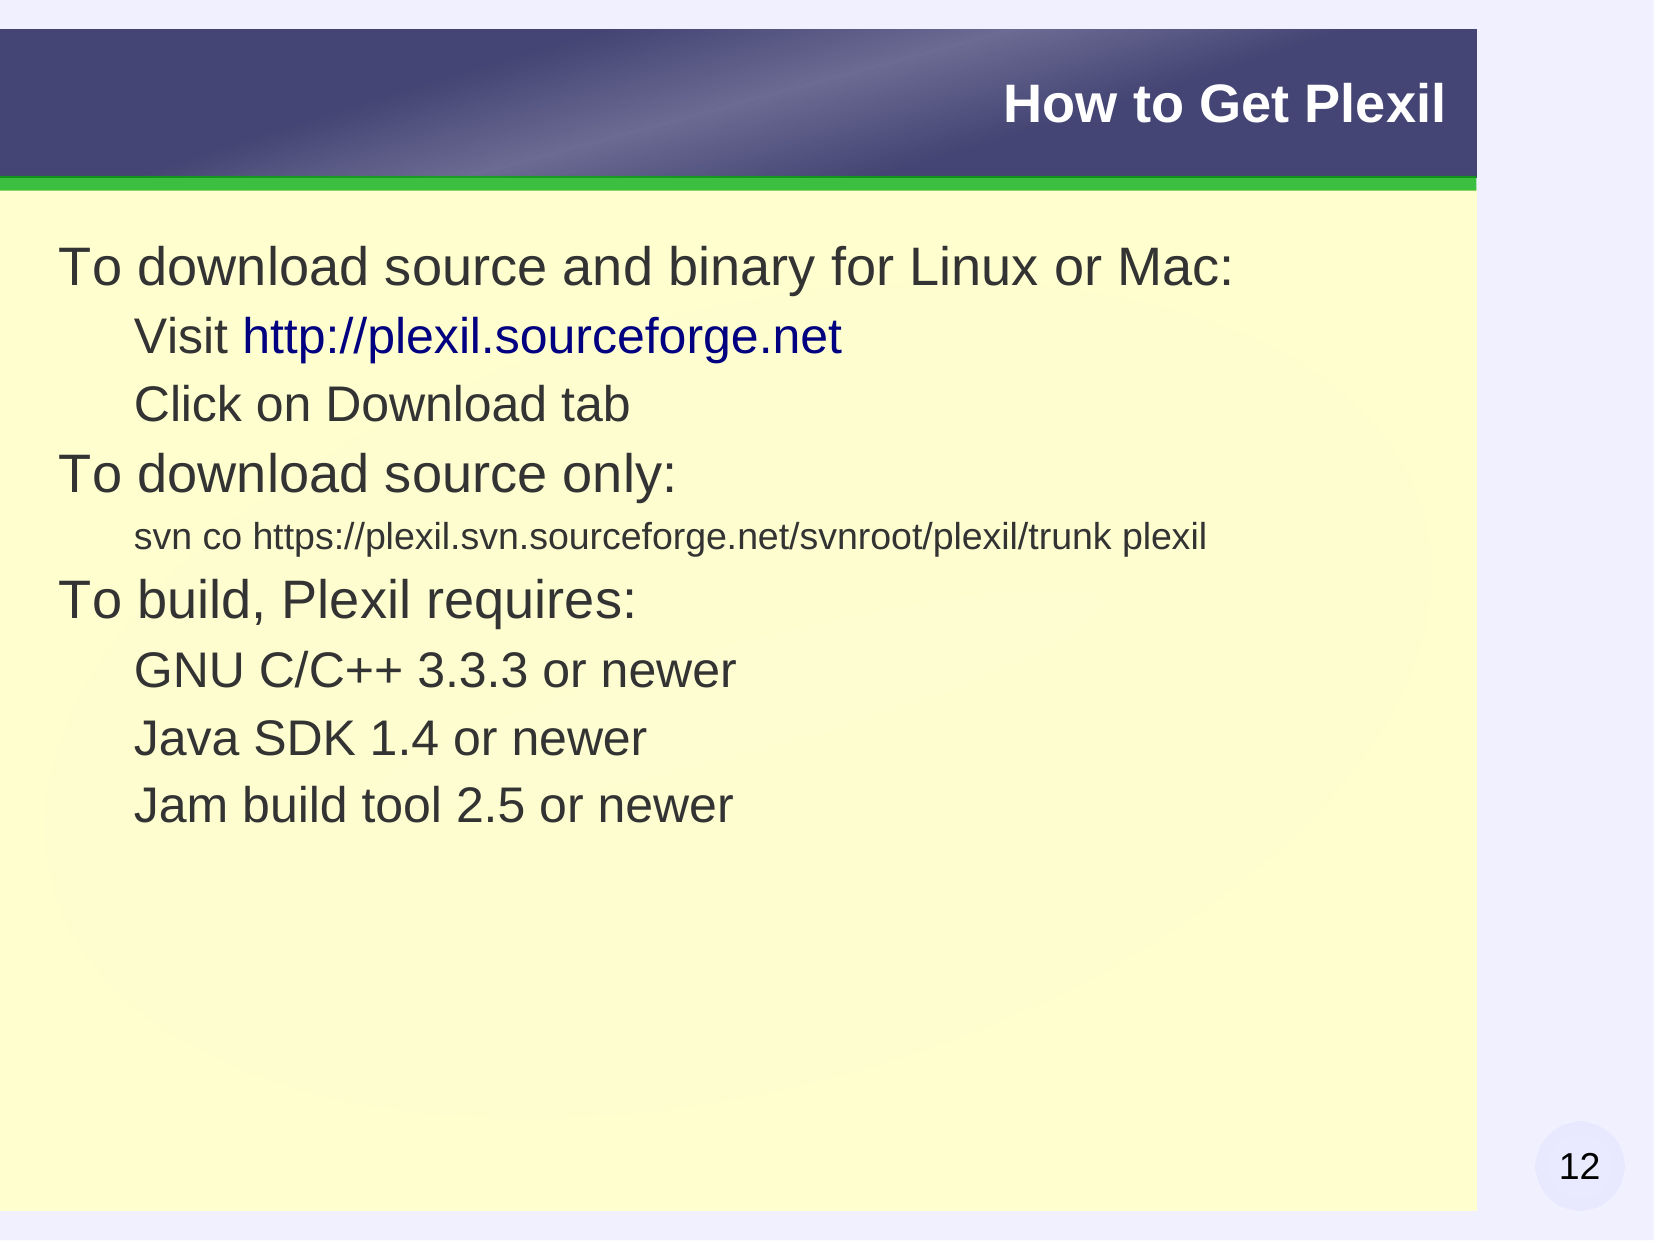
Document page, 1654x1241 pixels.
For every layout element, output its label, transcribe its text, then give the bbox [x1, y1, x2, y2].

title How to Get Plexil [29, 59, 1447, 148]
list To download source and binary for Linux or Mac: Visit http://plexil.sourceforge.net Click on Download tab To download source only: svn co https://plexil.svn.sourceforge.net/svnroot/plexil/trunk plexil To build, Plexil requires: GNU C/C++ 3.3.3 or newer Java SDK 1.4 or newer Jam build tool 2.5 or newer [59, 236, 1418, 1182]
